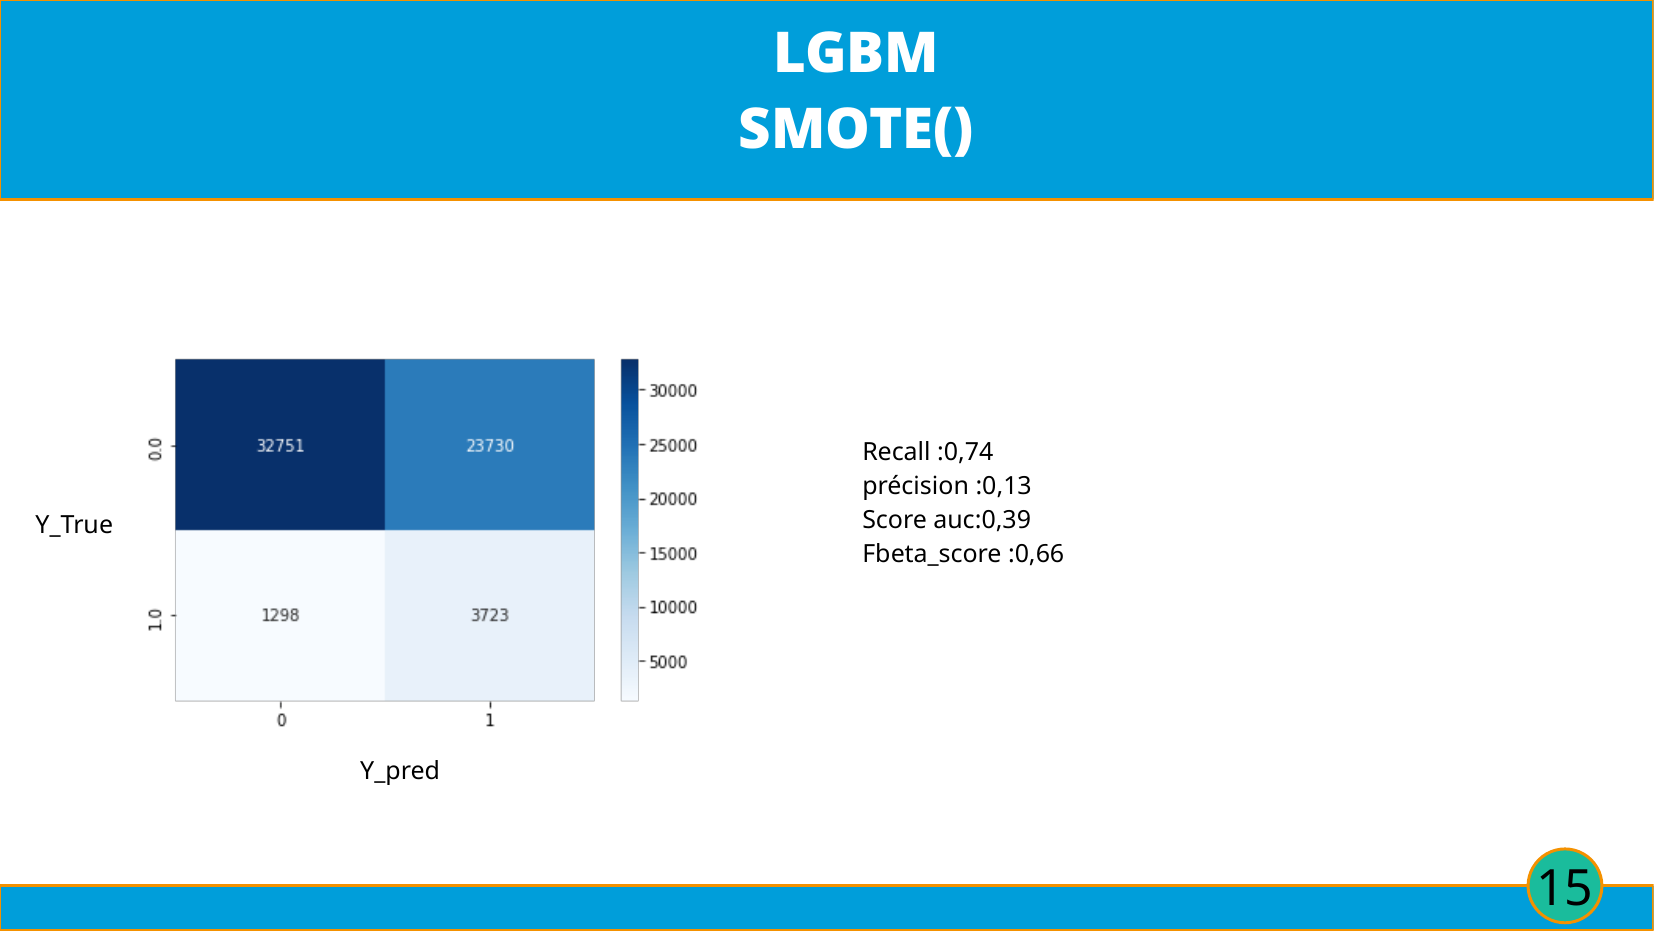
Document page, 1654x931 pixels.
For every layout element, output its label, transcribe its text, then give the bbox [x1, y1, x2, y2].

text_box Y_True [29, 486, 148, 562]
text_box Recall :0,74 précision :0,13 Score auc:0,39 Fbeta_score :0,66 [856, 433, 1241, 571]
picture [138, 350, 709, 739]
title LGBM SMOTE() [88, 29, 1625, 148]
text_box Y_pred [354, 747, 502, 792]
